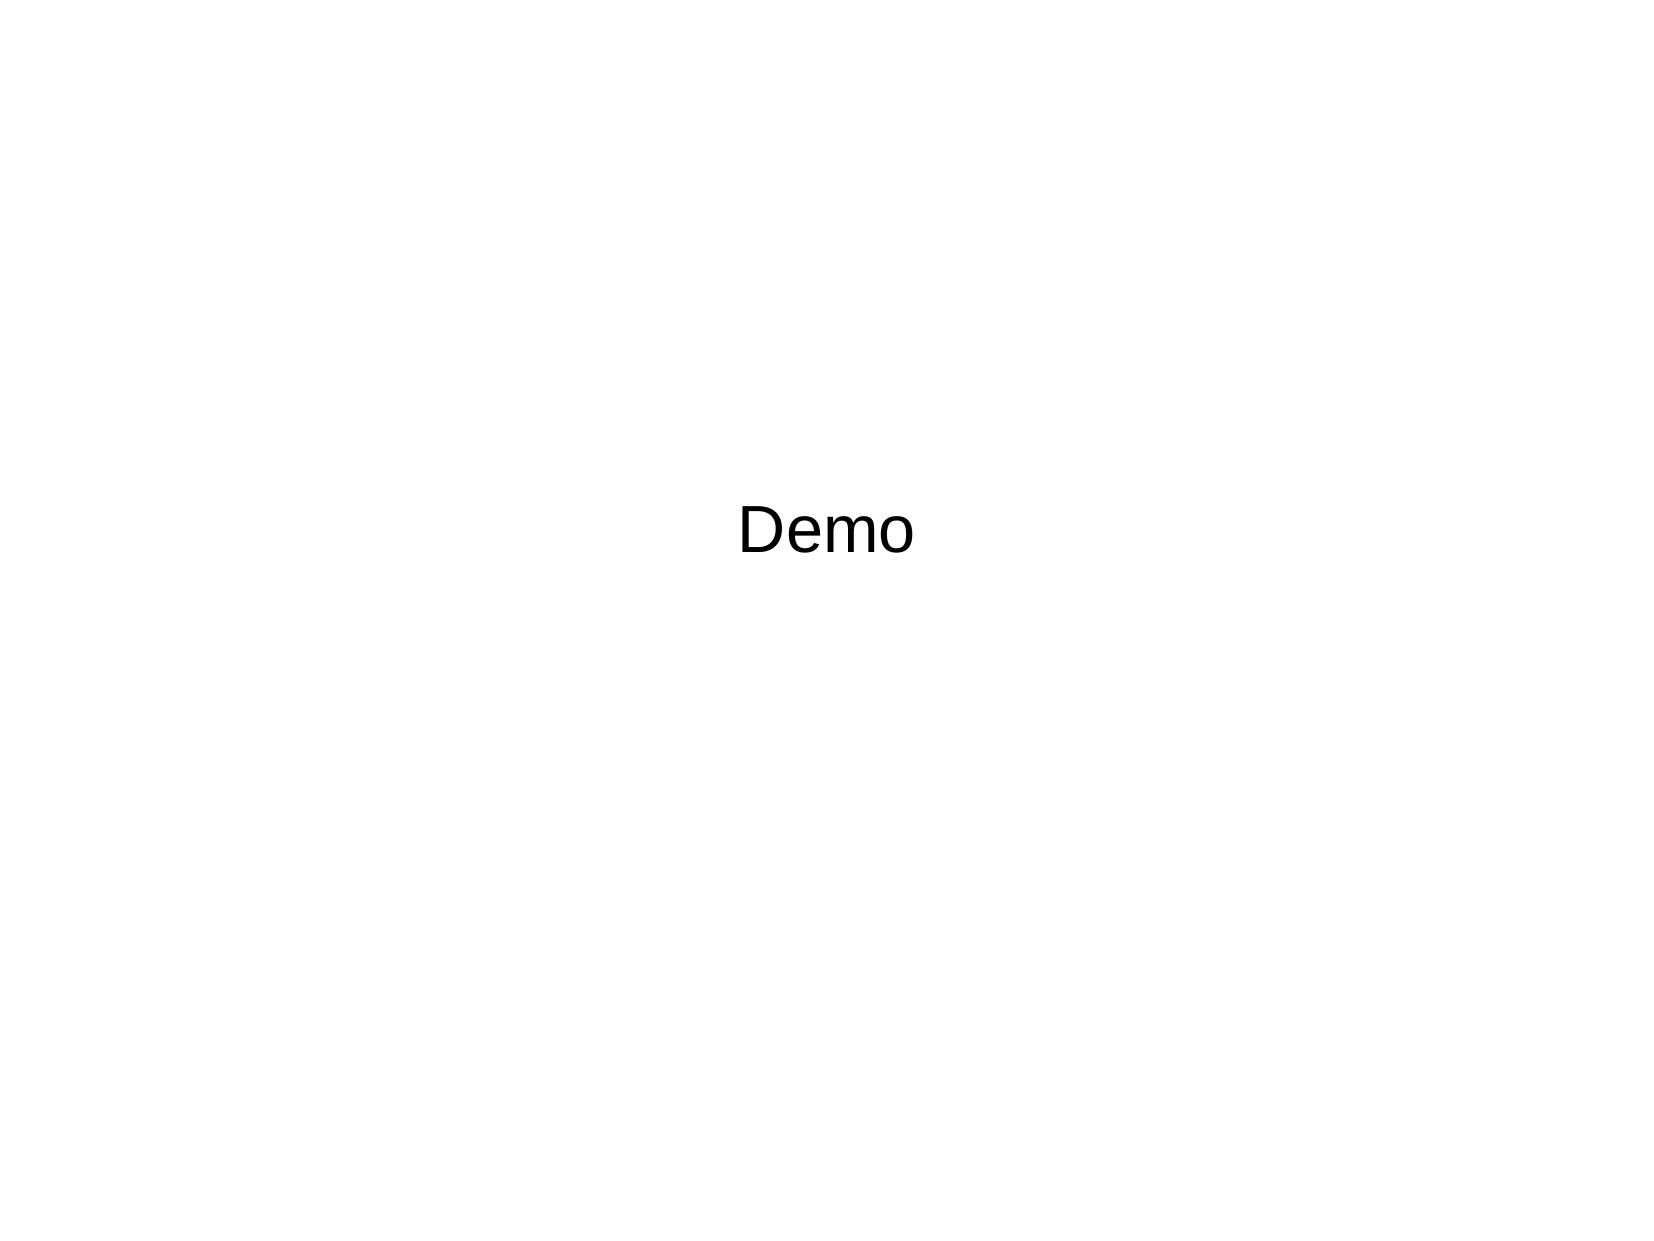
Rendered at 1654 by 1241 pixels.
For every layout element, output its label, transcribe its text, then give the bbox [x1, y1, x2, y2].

subtitle Demo [82, 49, 1571, 1010]
